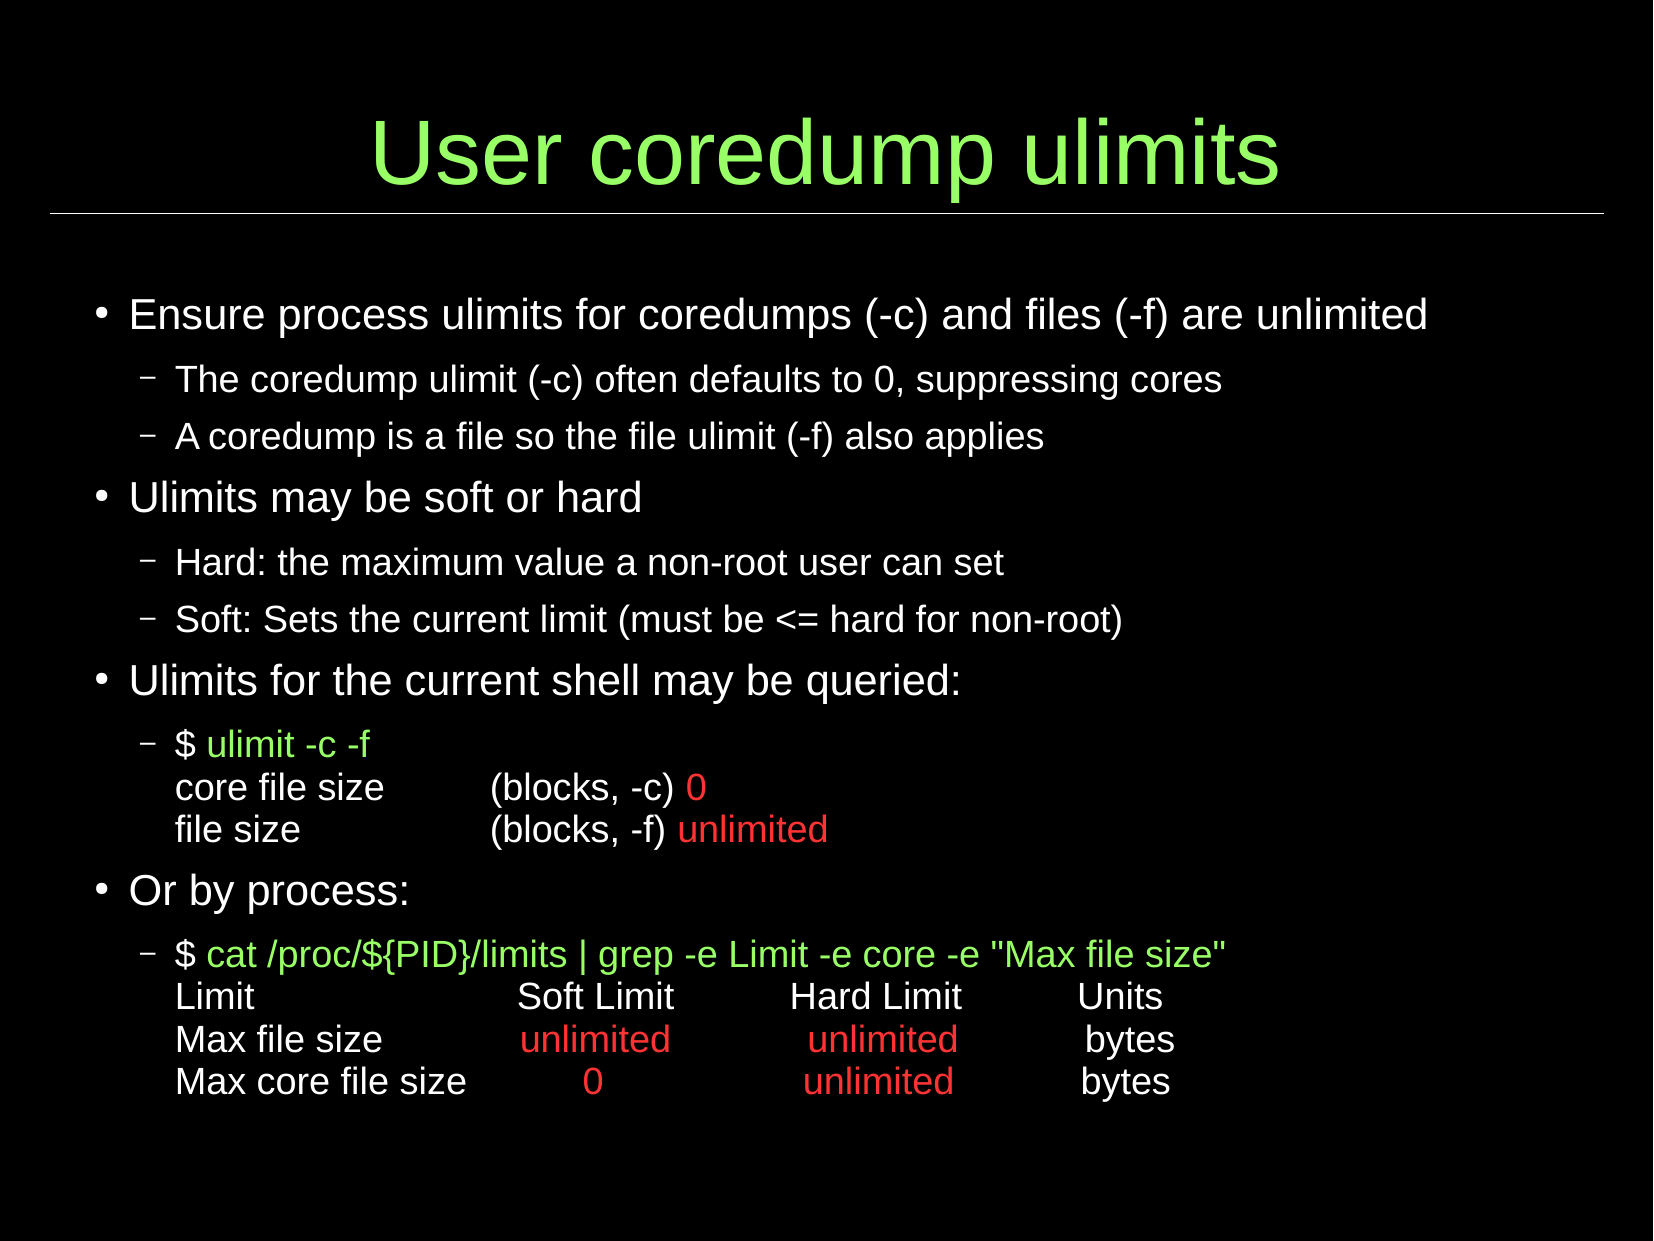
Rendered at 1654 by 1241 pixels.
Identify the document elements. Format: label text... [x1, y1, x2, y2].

title User coredump ulimits [82, 49, 1571, 257]
list Ensure process ulimits for coredumps (-c) and files (-f) are unlimited The coredump ulimit (-c) often defaults to 0, suppressing cores A coredump is a file so the file ulimit (-f) also applies Ulimits may be soft or hard Hard: the maximum value a non-root user can set Soft: Sets the current limit (must be <= hard for non-root) Ulimits for the current shell may be queried: $ ulimit -c -f core file size (blocks, -c) 0 file size (blocks, -f) unlimited Or by process: $ cat /proc/${PID}/limits | grep -e Limit -e core -e "Max file size" Limit Soft Limit Hard Limit Units Max file size unlimited unlimited bytes Max core file size 0 unlimited bytes [82, 290, 1571, 1111]
